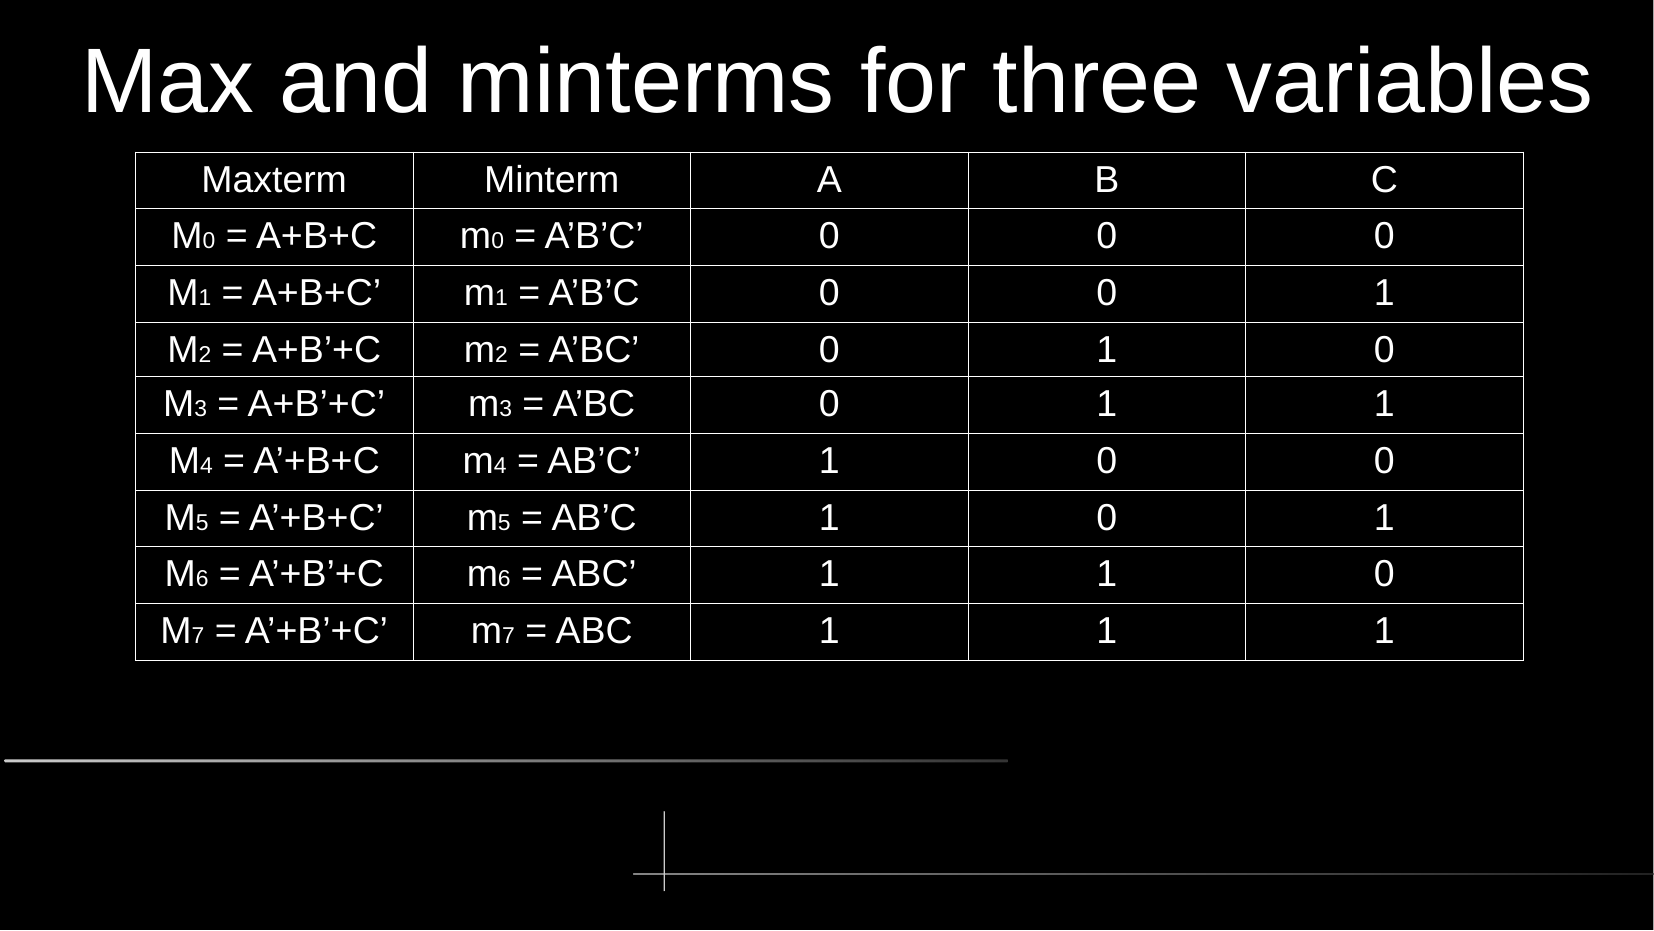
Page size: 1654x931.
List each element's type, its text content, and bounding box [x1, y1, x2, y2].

table_cell 0 [1246, 434, 1523, 490]
table_cell M4 = A’+B+C [136, 434, 413, 490]
table_header Minterm [414, 153, 690, 208]
table_cell 0 [691, 323, 968, 376]
table_cell 0 [1246, 209, 1523, 265]
table_cell 0 [1246, 547, 1523, 603]
table_cell 1 [691, 491, 968, 546]
table_cell 1 [1246, 266, 1523, 322]
table_cell 1 [691, 434, 968, 490]
table_cell 1 [969, 377, 1245, 433]
table_cell 1 [969, 547, 1245, 603]
table_cell 0 [691, 266, 968, 322]
table_cell 1 [1246, 377, 1523, 433]
table_cell m6 = ABC’ [414, 547, 690, 603]
table_cell 0 [1246, 323, 1523, 376]
table_header B [969, 153, 1245, 208]
table_cell m5 = AB’C [414, 491, 690, 546]
table_cell M6 = A’+B’+C [136, 547, 413, 603]
table_cell M5 = A’+B+C’ [136, 491, 413, 546]
table_cell M3 = A+B’+C’ [136, 377, 413, 433]
table_cell 1 [1246, 491, 1523, 546]
table_cell 1 [969, 604, 1245, 660]
title Max and minterms for three variables [23, 0, 1654, 163]
table_cell M1 = A+B+C’ [136, 266, 413, 322]
table_cell M0 = A+B+C [136, 209, 413, 265]
table_cell 0 [969, 434, 1245, 490]
table_cell 0 [691, 377, 968, 433]
table_cell m3 = A’BC [414, 377, 690, 433]
table_cell 1 [969, 323, 1245, 376]
table_cell m1 = A’B’C [414, 266, 690, 322]
table_cell 0 [969, 209, 1245, 265]
table_cell m4 = AB’C’ [414, 434, 690, 490]
table_cell 0 [969, 266, 1245, 322]
table_header Maxterm [136, 153, 413, 208]
table_cell m0 = A’B’C’ [414, 209, 690, 265]
table_cell M2 = A+B’+C [136, 323, 413, 376]
table_header A [691, 153, 968, 208]
table_cell 1 [691, 547, 968, 603]
table_cell 0 [691, 209, 968, 265]
table_cell 1 [691, 604, 968, 660]
table_cell m2 = A’BC’ [414, 323, 690, 376]
table_cell m7 = ABC [414, 604, 690, 660]
table_cell M7 = A’+B’+C’ [136, 604, 413, 660]
table_header C [1246, 153, 1523, 208]
table_cell 1 [1246, 604, 1523, 660]
table_cell 0 [969, 491, 1245, 546]
